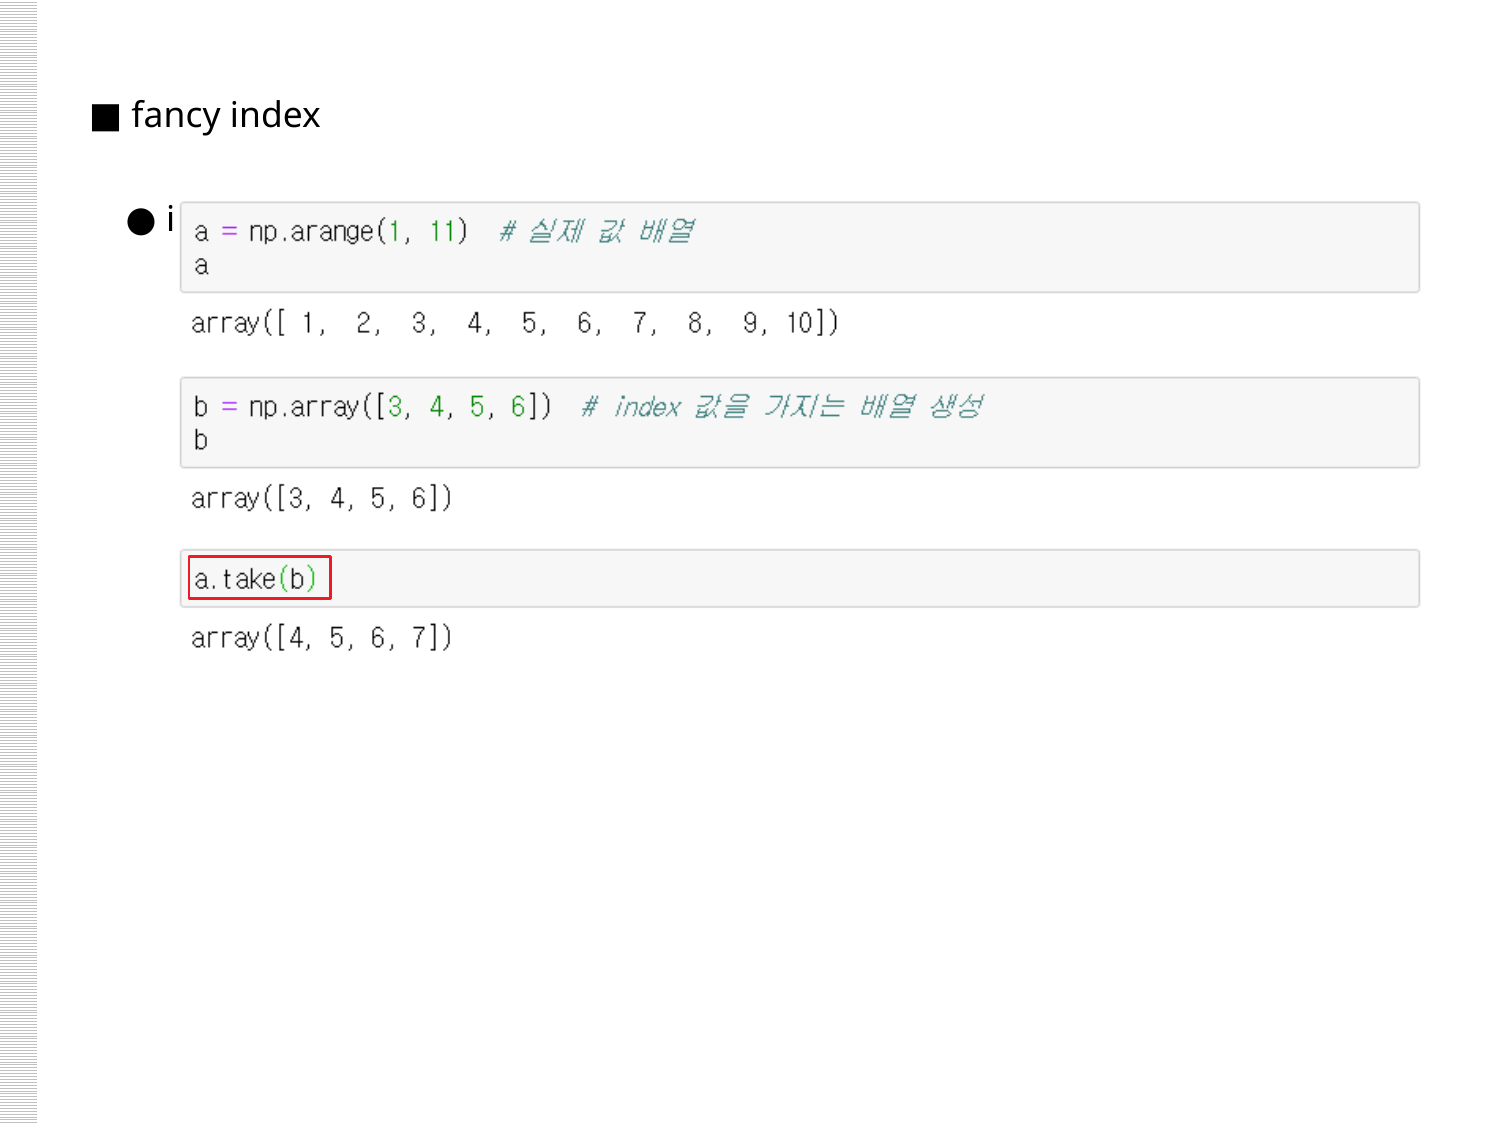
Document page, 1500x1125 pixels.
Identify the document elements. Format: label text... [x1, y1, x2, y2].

text_box ■ fancy index ● index 값을 가지는 배열을 이용하여 값을 추출 [73, 33, 1453, 990]
picture [177, 197, 1422, 674]
